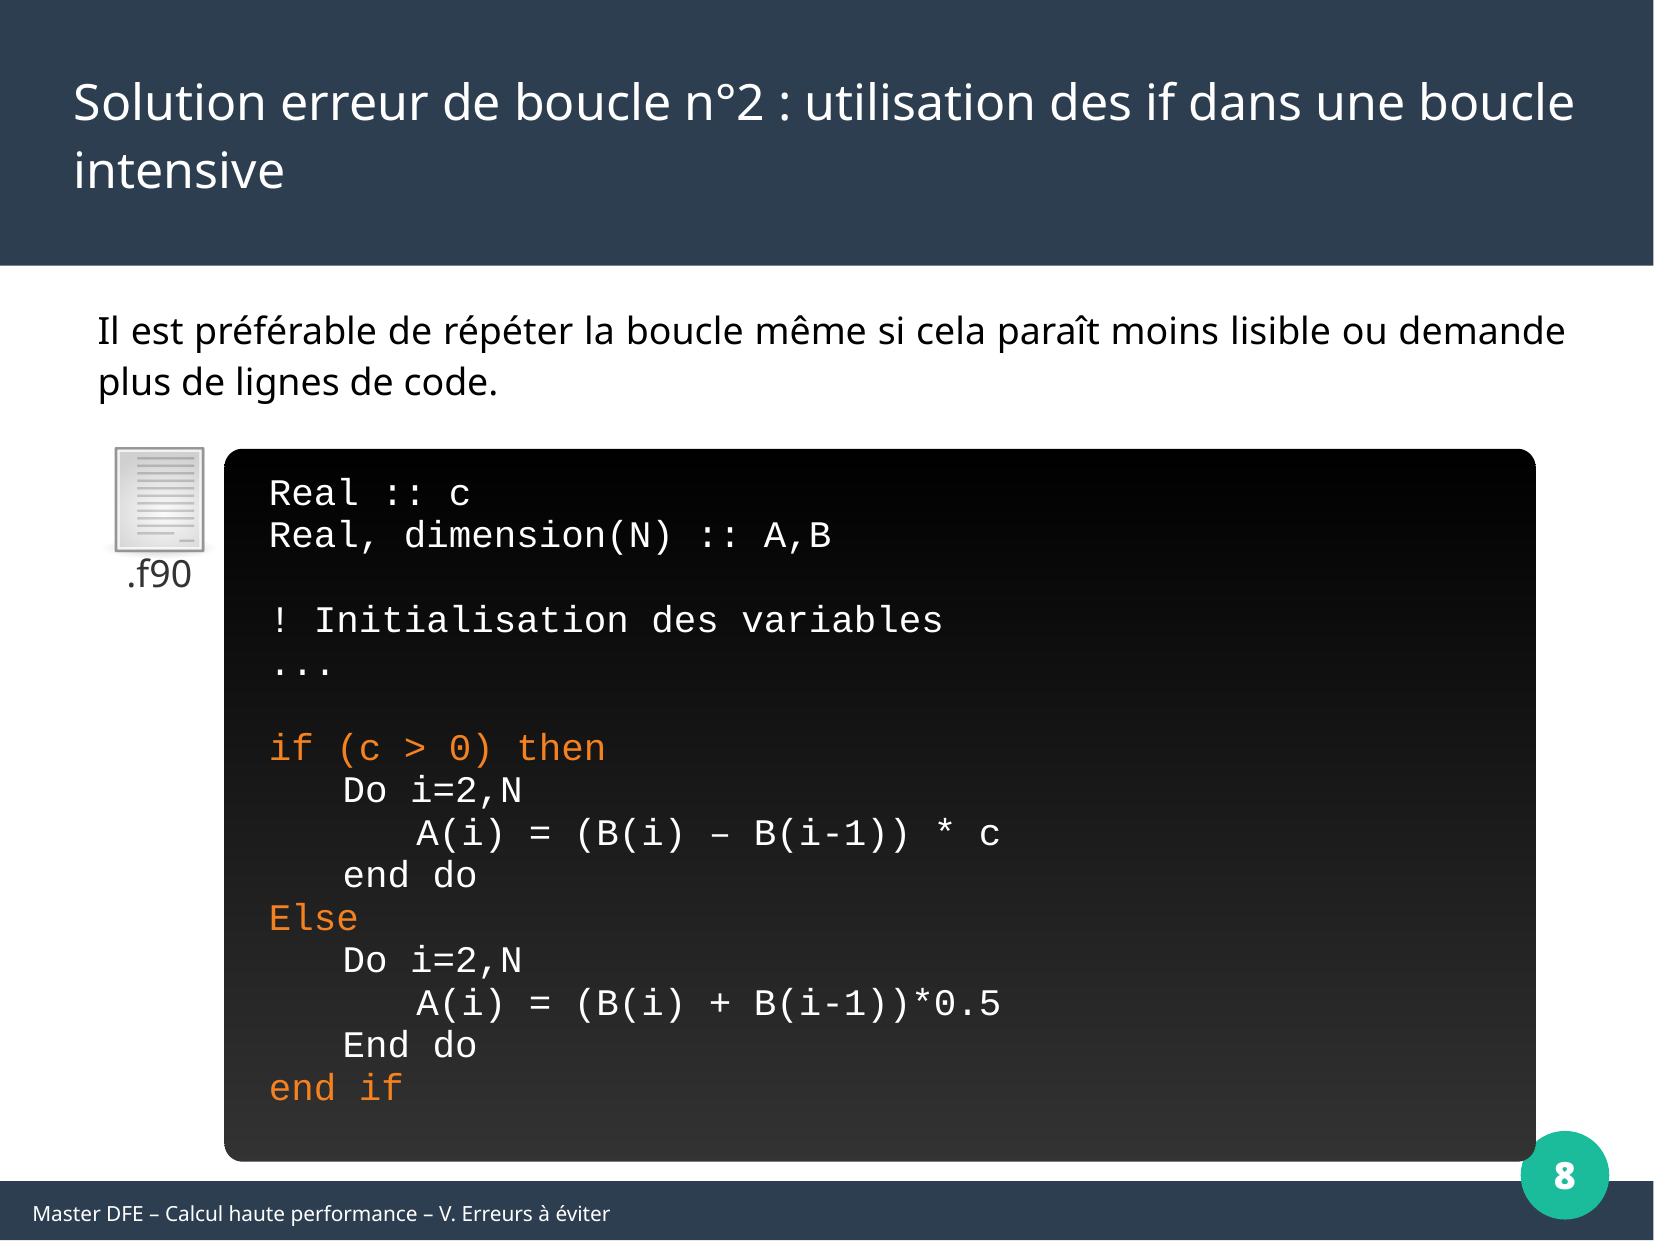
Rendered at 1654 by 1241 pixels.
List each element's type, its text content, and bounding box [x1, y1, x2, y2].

text_box .f90 [82, 539, 237, 606]
text_box Master DFE – Calcul haute performance – V. Erreurs à éviter [17, 1191, 1436, 1235]
text_box Real :: c Real, dimension(N) :: A,B ! Initialisation des variables ... if (c > 0) then Do i=2,N A(i) = (B(i) – B(i-1)) * c end do Else Do i=2,N A(i) = (B(i) + B(i-1))*0.5 End do end if [253, 466, 1524, 1120]
text_box Solution erreur de boucle n°2 : utilisation des if dans une boucle intensive [59, 59, 1619, 209]
text_box [224, 448, 1536, 1162]
picture [100, 442, 219, 539]
text_box Il est préférable de répéter la boucle même si cela paraît moins lisible ou demande plus de lignes de code. [82, 297, 1583, 414]
